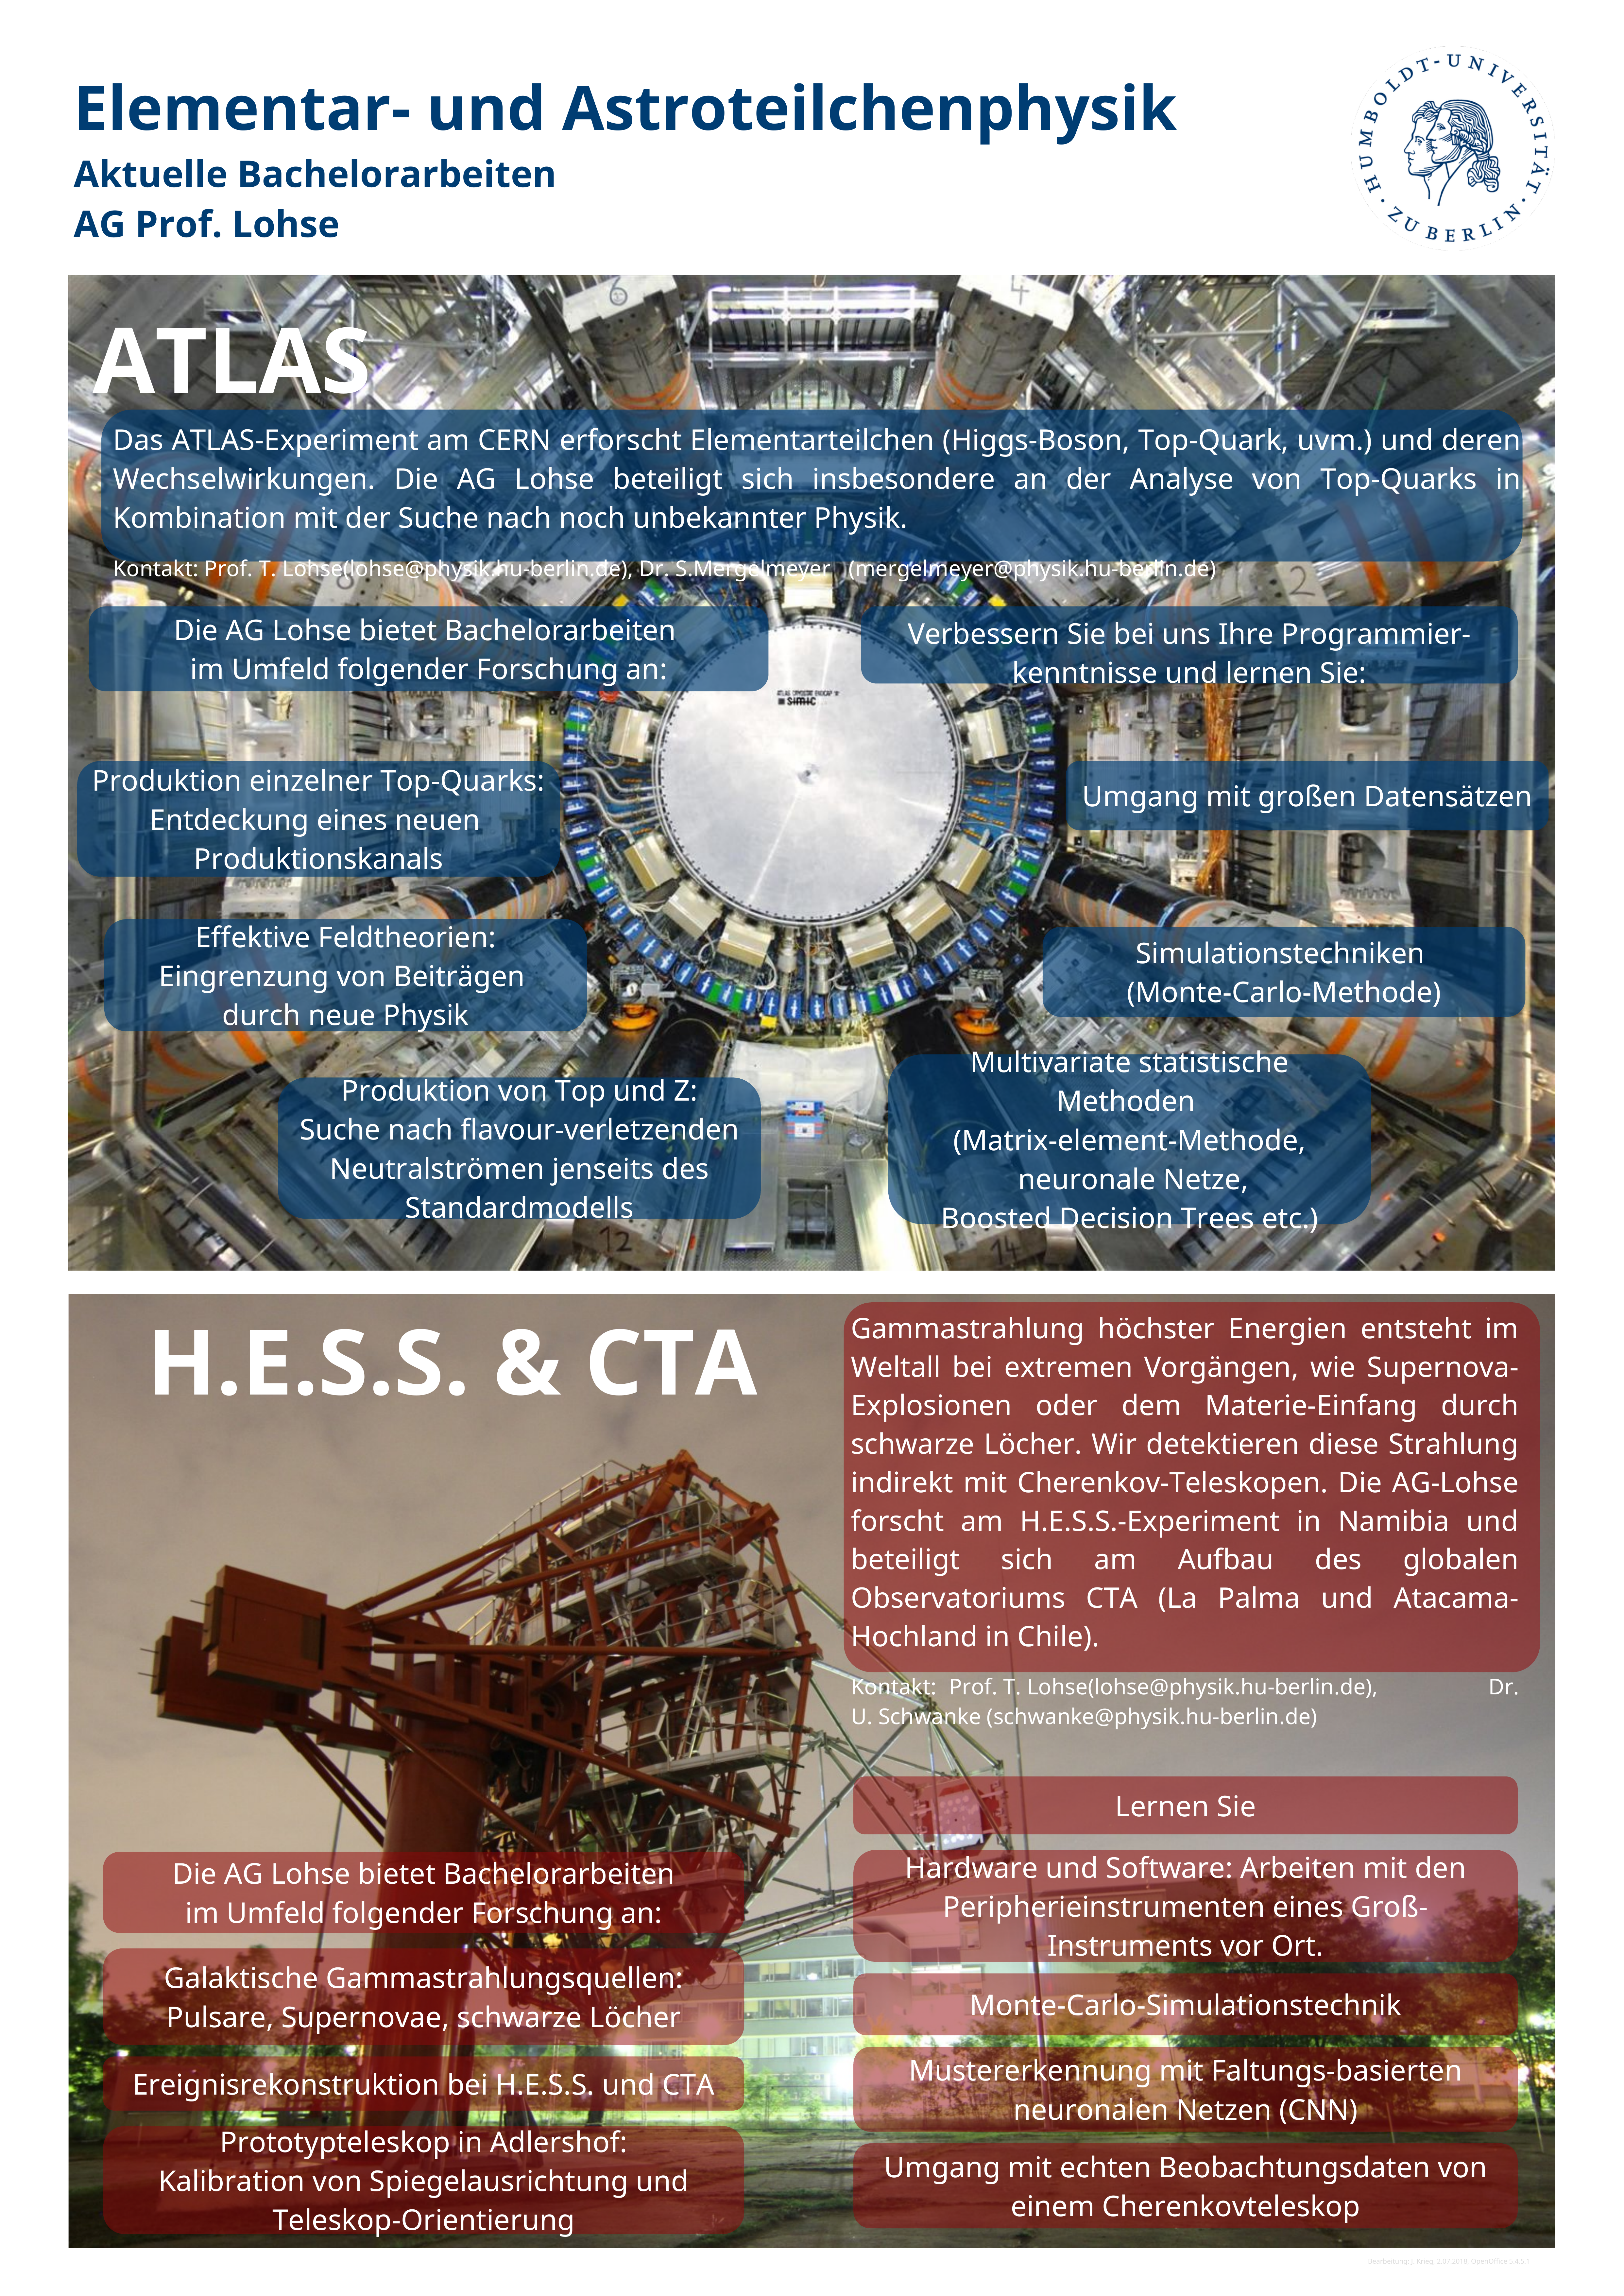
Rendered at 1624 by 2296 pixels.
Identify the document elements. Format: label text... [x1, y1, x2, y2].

text_box Monte-Carlo-Simulationstechnik [853, 1973, 1518, 2035]
text_box Produktion von Top und Z: Suche nach flavour-verletzenden Neutralströmen jenseits des Standardmodells [278, 1077, 761, 1219]
text_box Die AG Lohse bietet Bachelorarbeiten im Umfeld folgender Forschung an: [89, 606, 769, 692]
text_box Simulationstechniken (Monte-Carlo-Methode) [1042, 927, 1526, 1017]
text_box Umgang mit echten Beobachtungsdaten von einem Cherenkovteleskop [853, 2143, 1518, 2229]
text_box Multivariate statistische Methoden (Matrix-element-Methode, neuronale Netze, Boosted Decision Trees etc.) [888, 1054, 1371, 1225]
text_box ATLAS [115, 338, 132, 366]
text_box Prototypteleskop in Adlershof: Kalibration von Spiegelausrichtung und Teleskop-Orientierung [103, 2126, 744, 2234]
text_box [112, 409, 1512, 417]
text_box Elementar- und Astroteilchenphysik Aktuelle Bachelorarbeiten AG Prof. Lohse [68, 61, 1351, 251]
text_box Umgang mit großen Datensätzen [1066, 761, 1549, 831]
text_box Galaktische Gammastrahlungsquellen: Pulsare, Supernovae, schwarze Löcher [103, 1948, 744, 2045]
text_box Effektive Feldtheorien: Eingrenzung von Beiträgen durch neue Physik [104, 919, 587, 1032]
text_box Produktion einzelner Top-Quarks: Entdeckung eines neuen Produktionskanals [77, 761, 560, 877]
text_box [101, 421, 108, 550]
text_box Bearbeitung: J. Krieg, 2.07.2018, OpenOffice 5.4.5.1 [1363, 2254, 1555, 2269]
text_box [859, 1302, 1525, 1305]
text_box Mustererkennung mit Faltungs-basierten neuronalen Netzen (CNN) [853, 2047, 1518, 2132]
text_box ATLAS [93, 296, 425, 420]
picture [1351, 46, 1555, 251]
text_box Hardware und Software: Arbeiten mit den Peripherieinstrumenten eines Groß- Instruments vor Ort. [853, 1850, 1518, 1962]
text_box Lernen Sie [853, 1776, 1518, 1835]
text_box [844, 1321, 846, 1654]
picture [68, 1294, 1555, 2248]
picture [68, 275, 1555, 1271]
text_box Die AG Lohse bietet Bachelorarbeiten im Umfeld folgender Forschung an: [103, 1852, 744, 1933]
text_box Gammastrahlung höchster Energien entsteht im Weltall bei extremen Vorgängen, wie Supernova-Explosionen oder dem Materie-Einfang durch schwarze Löcher. Wir detektieren diese Strahlung indirekt mit Cherenkov-Teleskopen. Die AG-Lohse forscht am H.E.S.S.-Experiment in Namibia und beteiligt sich am Aufbau des globalen Observatoriums CTA (La Palma und Atacama-Hochland in Chile). Kontakt: Prof. T. Lohse(lohse@physik.hu-berlin.de), Dr. U. Schwanke (schwanke@physik.hu-berlin.de) [846, 1305, 1540, 1734]
text_box Verbessern Sie bei uns Ihre Programmier- kenntnisse und lernen Sie: [861, 606, 1518, 684]
text_box Das ATLAS-Experiment am CERN erforscht Elementarteilchen (Higgs-Boson, Top-Quark, uvm.) und deren Wechselwirkungen. Die AG Lohse beteiligt sich insbesondere an der Analyse von Top-Quarks in Kombination mit der Suche nach noch unbekannter Physik. Kontakt: Prof. T. Lohse(lohse@physik.hu-berlin.de), Dr. S.Mergelmeyer (mergelmeyer@physik.hu-berlin.de) [108, 417, 1530, 562]
text_box H.E.S.S. & CTA [74, 1295, 830, 1406]
text_box Ereignisrekonstruktion bei H.E.S.S. und CTA [103, 2056, 744, 2111]
